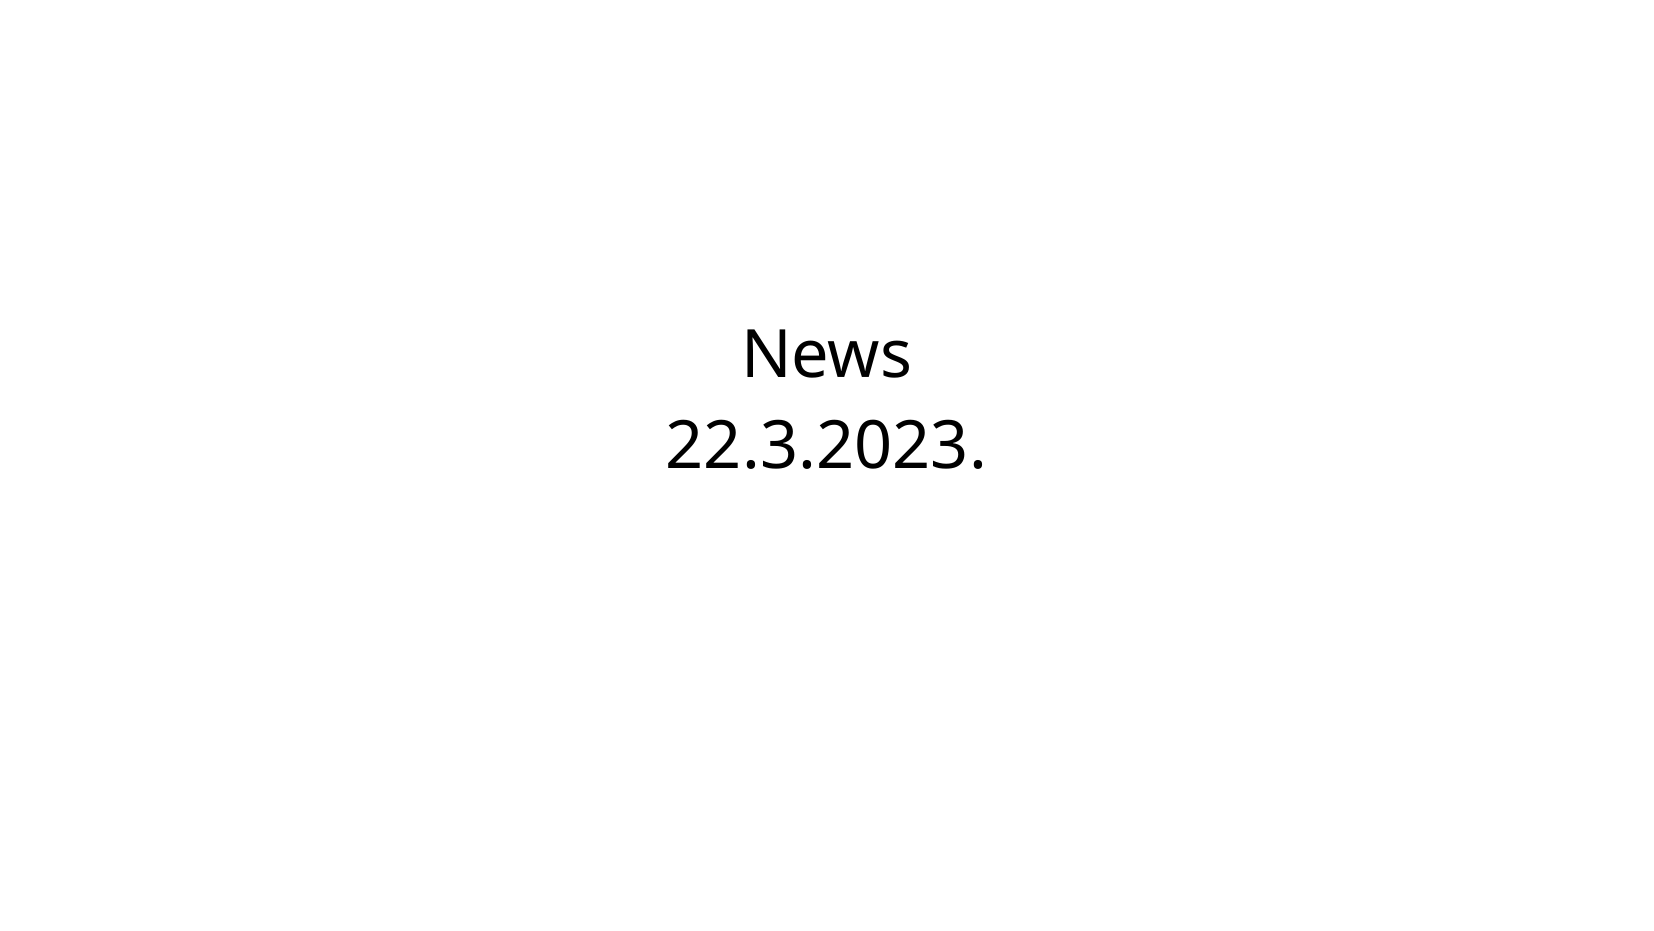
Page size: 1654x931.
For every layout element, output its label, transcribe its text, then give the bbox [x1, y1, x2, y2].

subtitle News 22.3.2023. [82, 37, 1571, 757]
